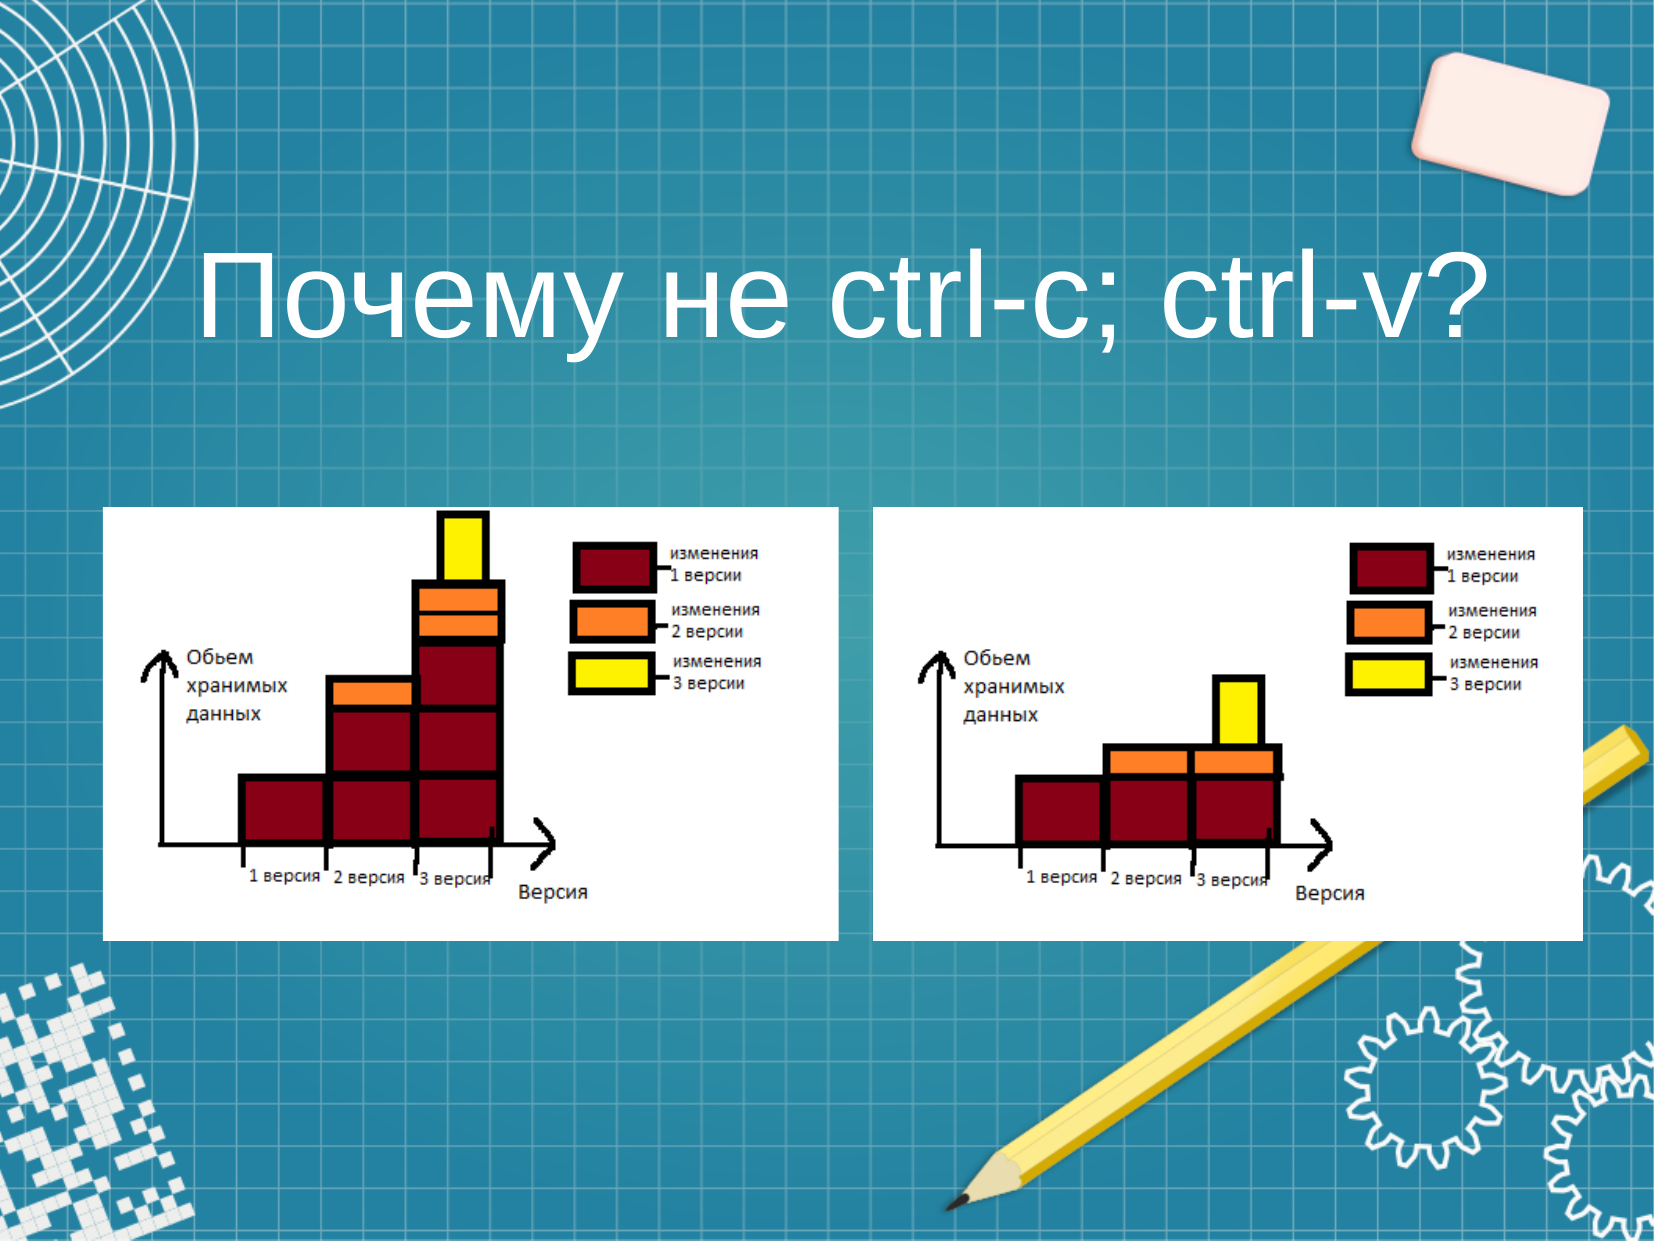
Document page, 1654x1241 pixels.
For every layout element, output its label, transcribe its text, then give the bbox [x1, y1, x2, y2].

picture [0, 0, 1654, 1241]
title Почему не ctrl-c; ctrl-v? [82, 153, 1571, 438]
